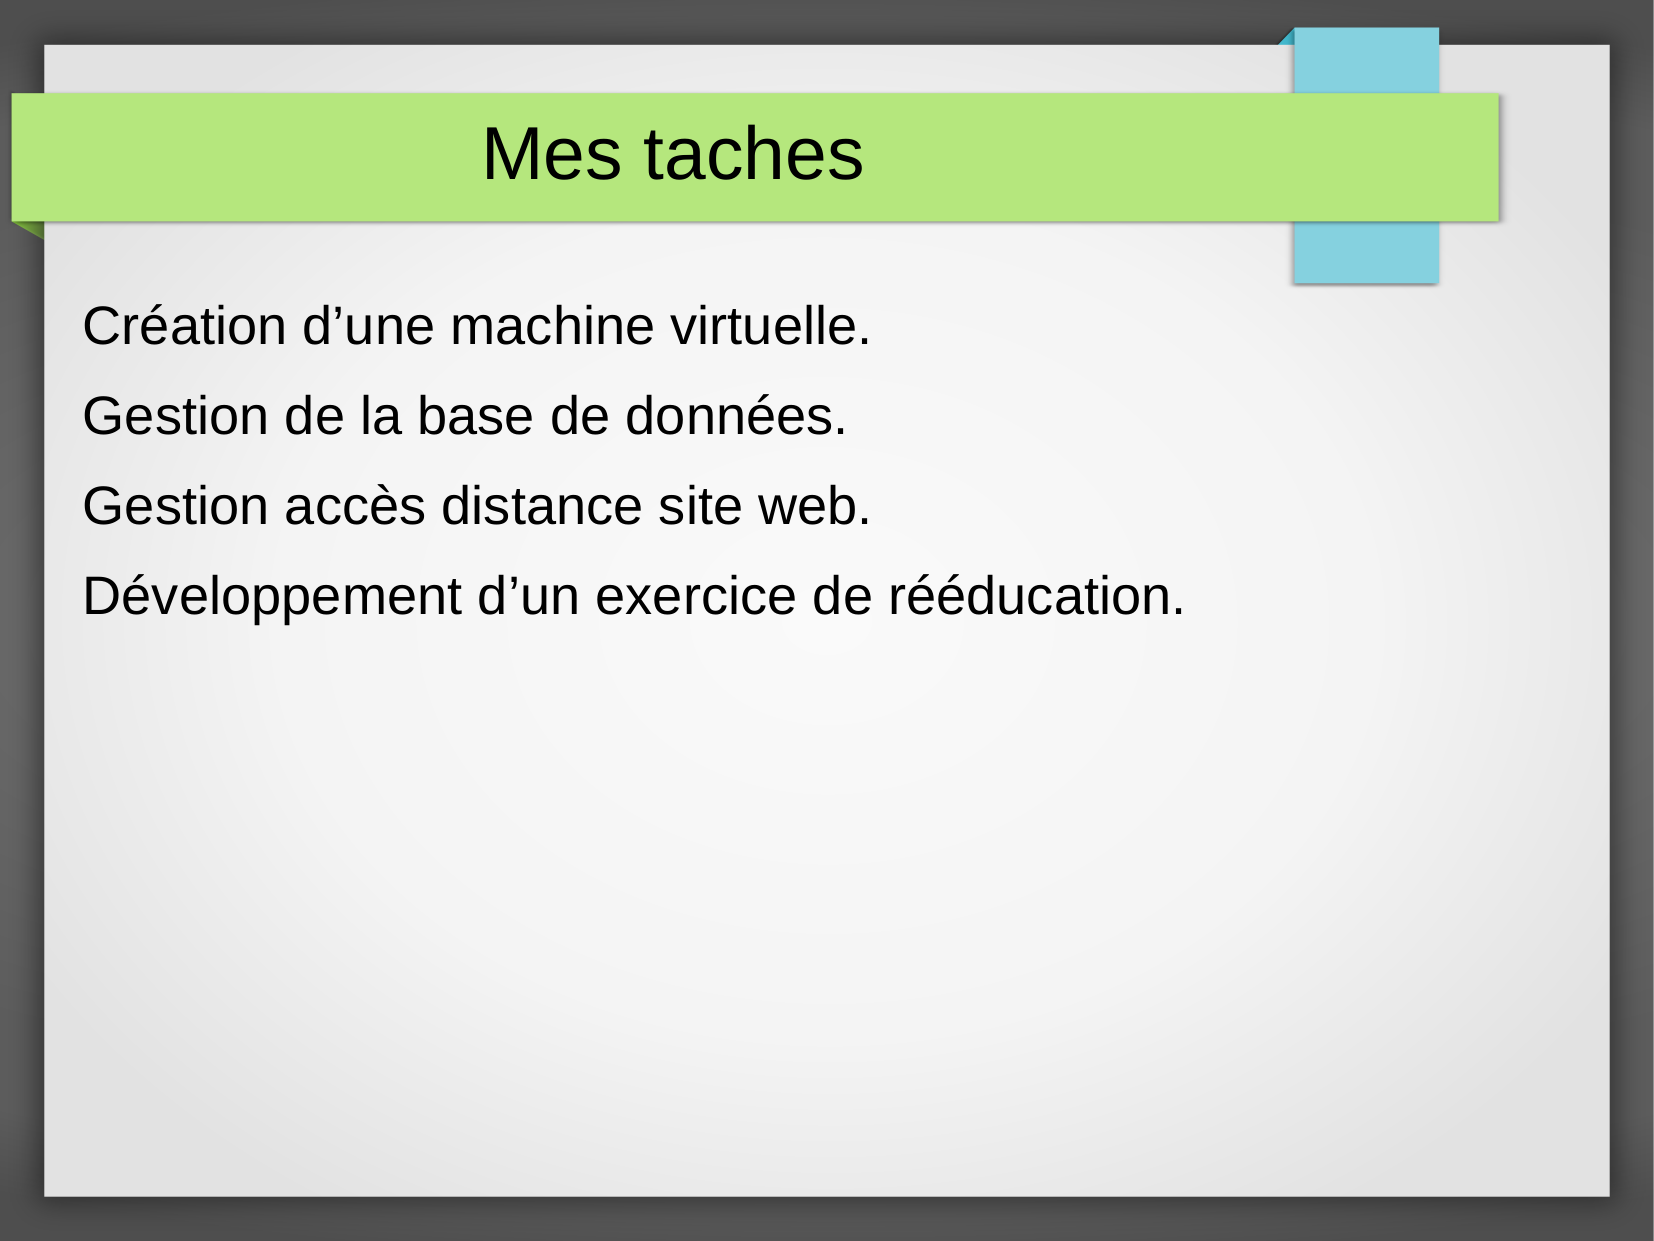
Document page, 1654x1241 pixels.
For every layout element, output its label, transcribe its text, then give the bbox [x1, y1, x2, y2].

picture [0, 0, 1654, 1241]
title Mes taches [82, 94, 1264, 213]
list Création d’une machine virtuelle. Gestion de la base de données. Gestion accès distance site web. Développement d’un exercice de rééducation. [82, 295, 1571, 1015]
